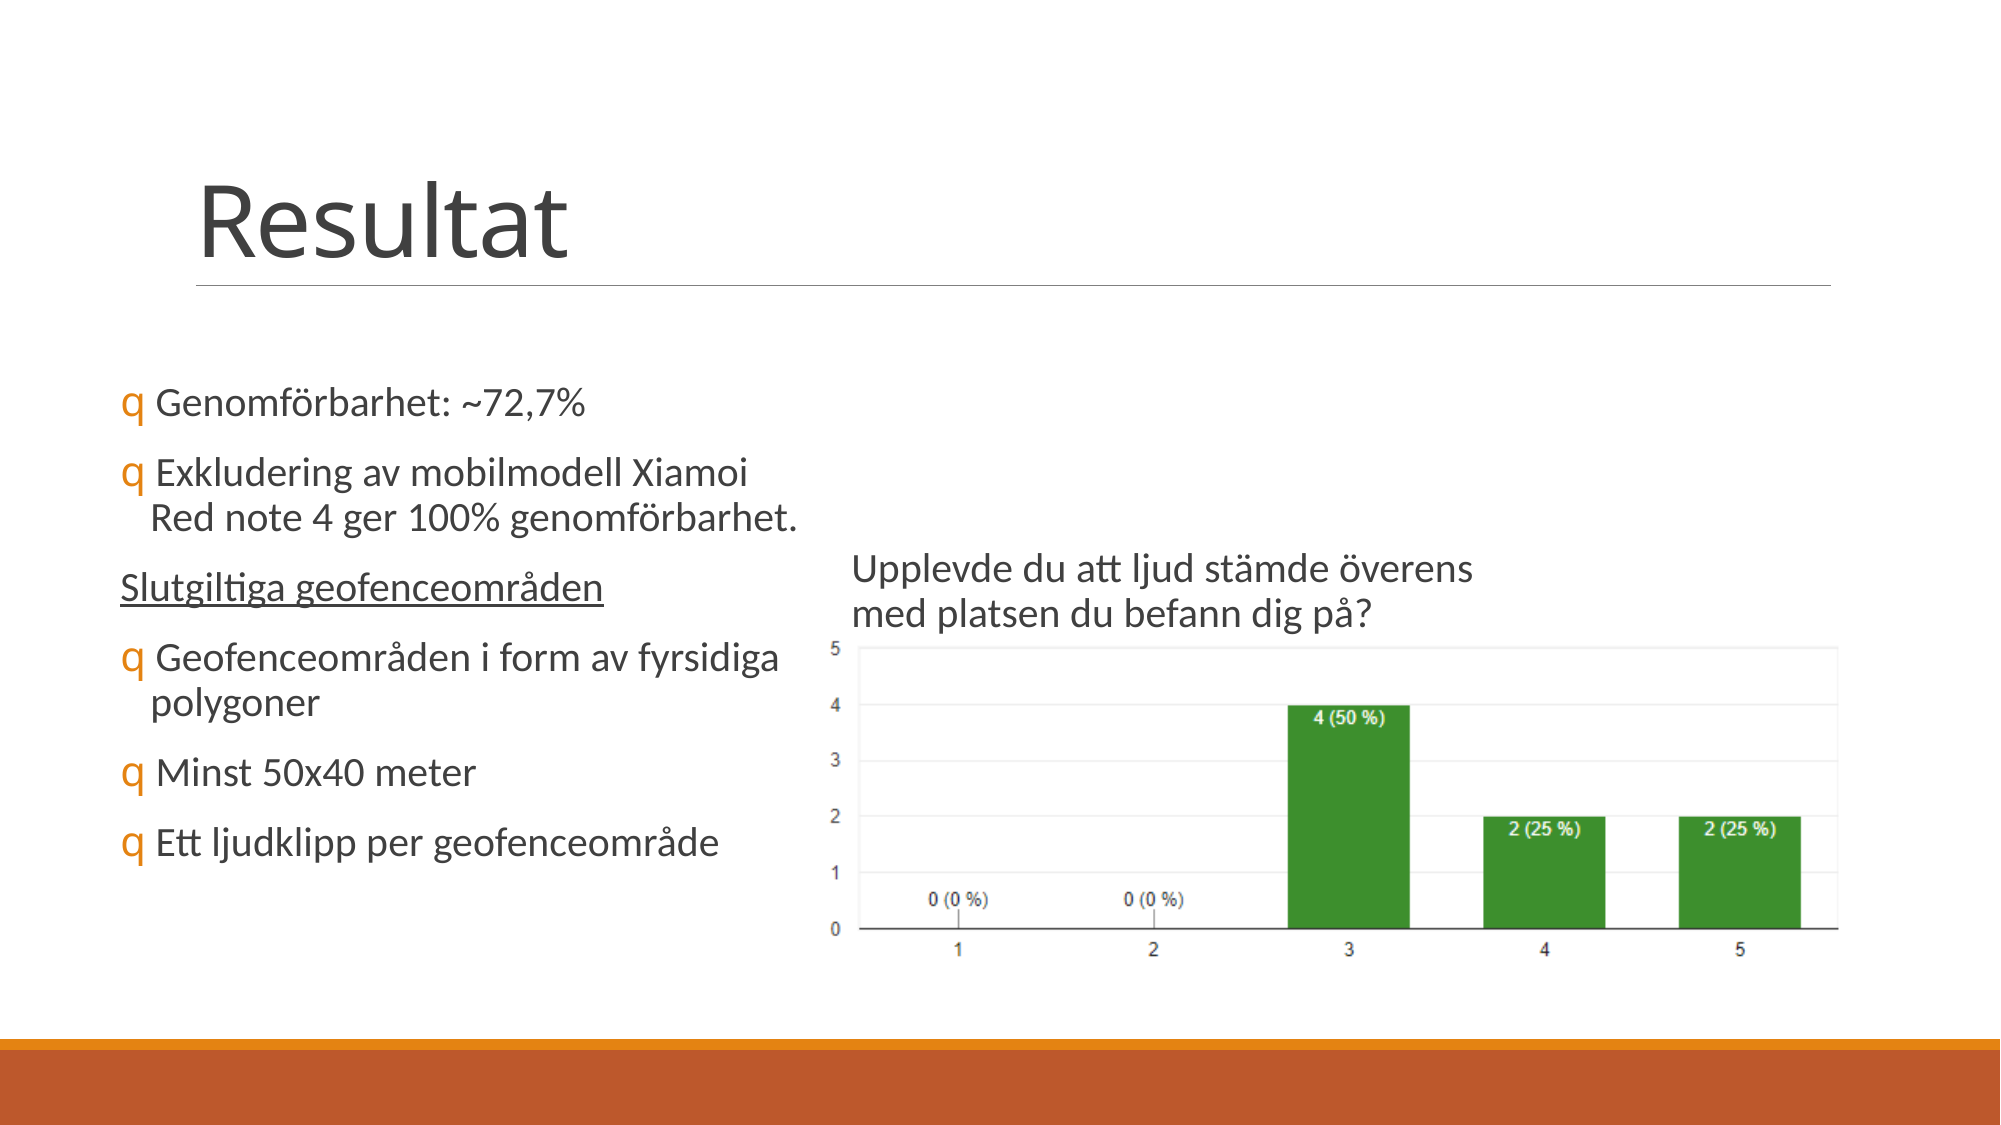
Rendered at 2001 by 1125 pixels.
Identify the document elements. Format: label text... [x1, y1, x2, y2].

list Genomförbarhet: ~72,7% Exkludering av mobilmodell Xiamoi Red note 4 ger 100% genomförbarhet. Slutgiltiga geofenceområden Geofenceområden i form av fyrsidiga polygoner Minst 50x40 meter Ett ljudklipp per geofenceområde [120, 302, 823, 1013]
text_box Upplevde du att ljud stämde överens med platsen du befann dig på? [851, 468, 1497, 657]
picture [823, 632, 1845, 969]
title Resultat [180, 47, 1831, 286]
